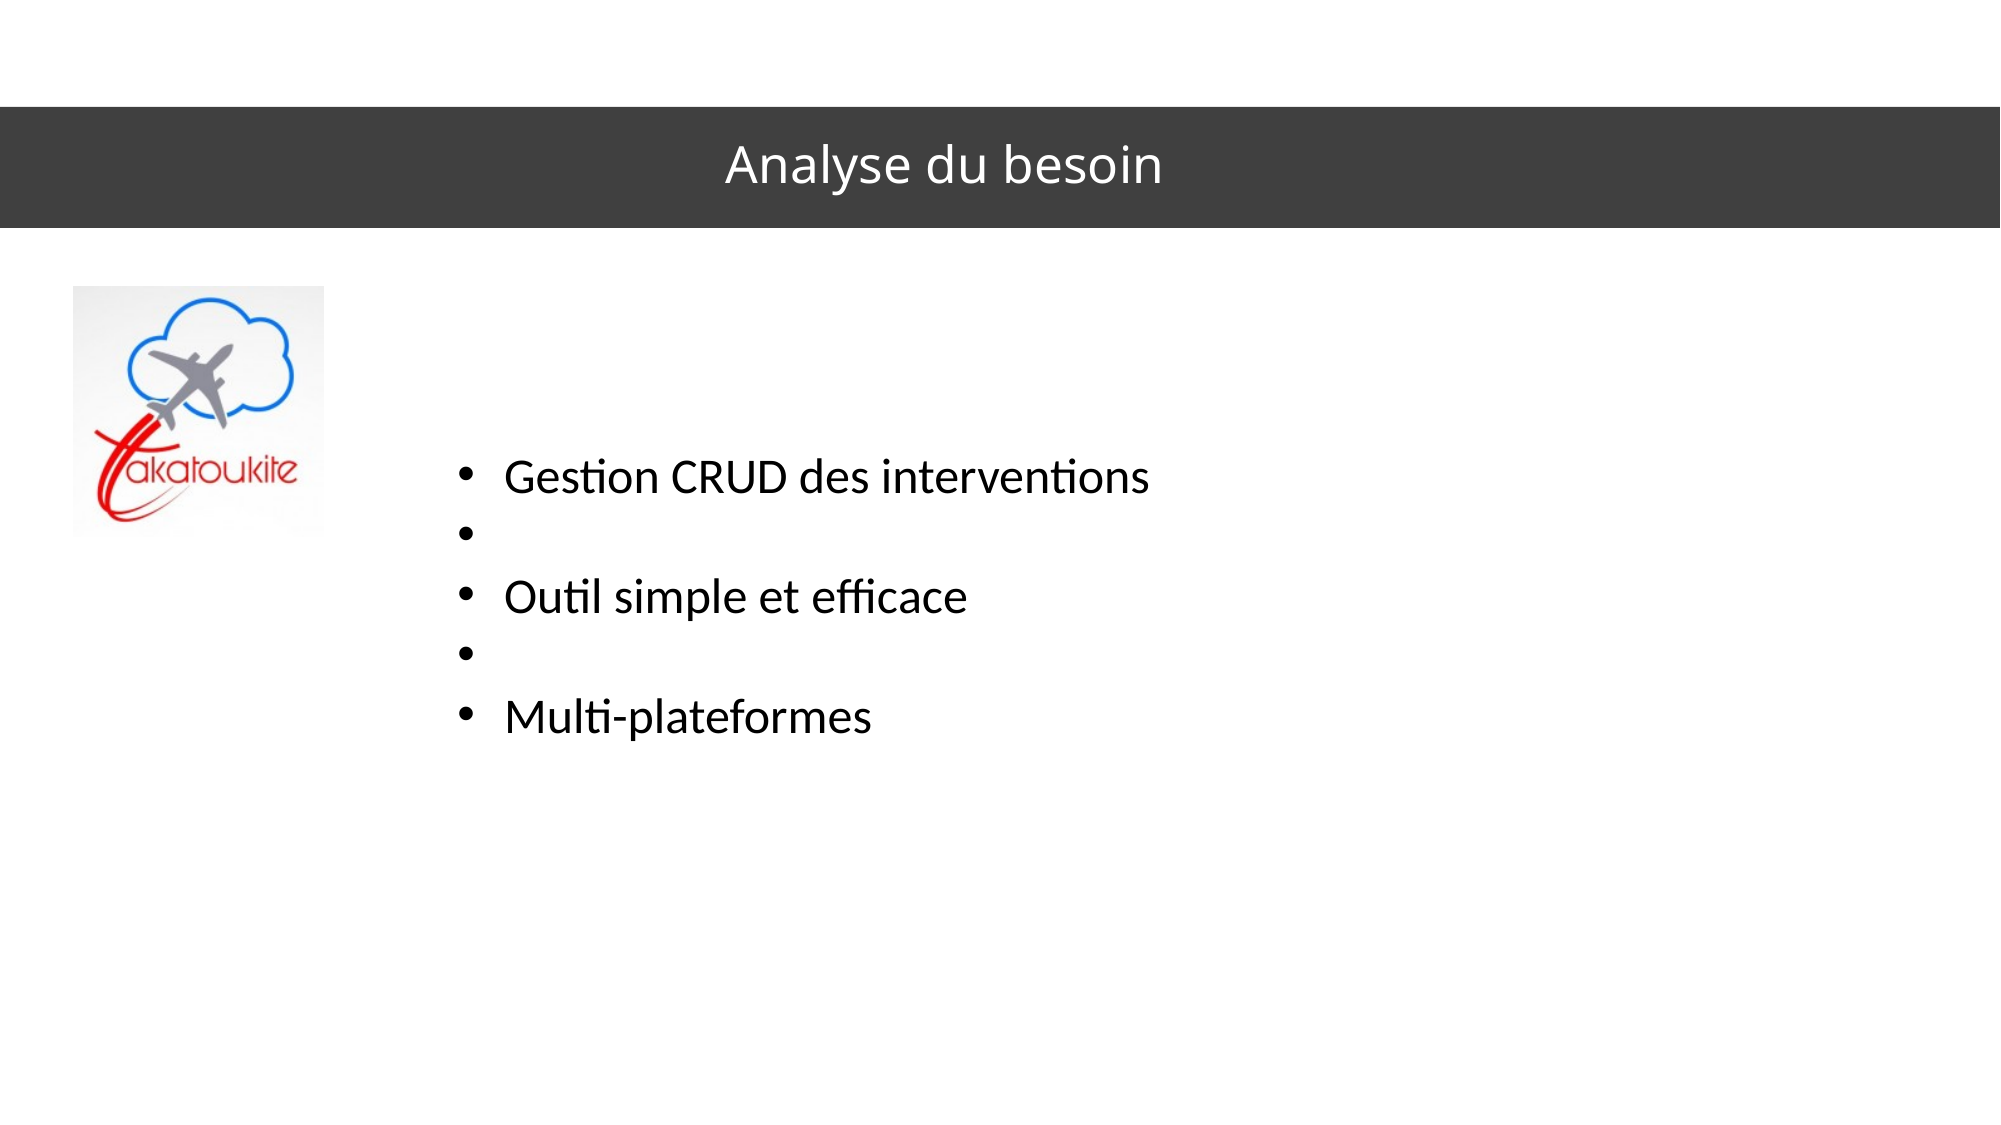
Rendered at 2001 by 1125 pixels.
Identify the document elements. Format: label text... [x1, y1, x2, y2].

text_box Gestion CRUD des interventions Outil simple et efficace Multi-plateformes [442, 435, 1647, 845]
text_box [0, 107, 2000, 228]
picture [73, 286, 324, 537]
title Analyse du besoin [710, 131, 1290, 203]
